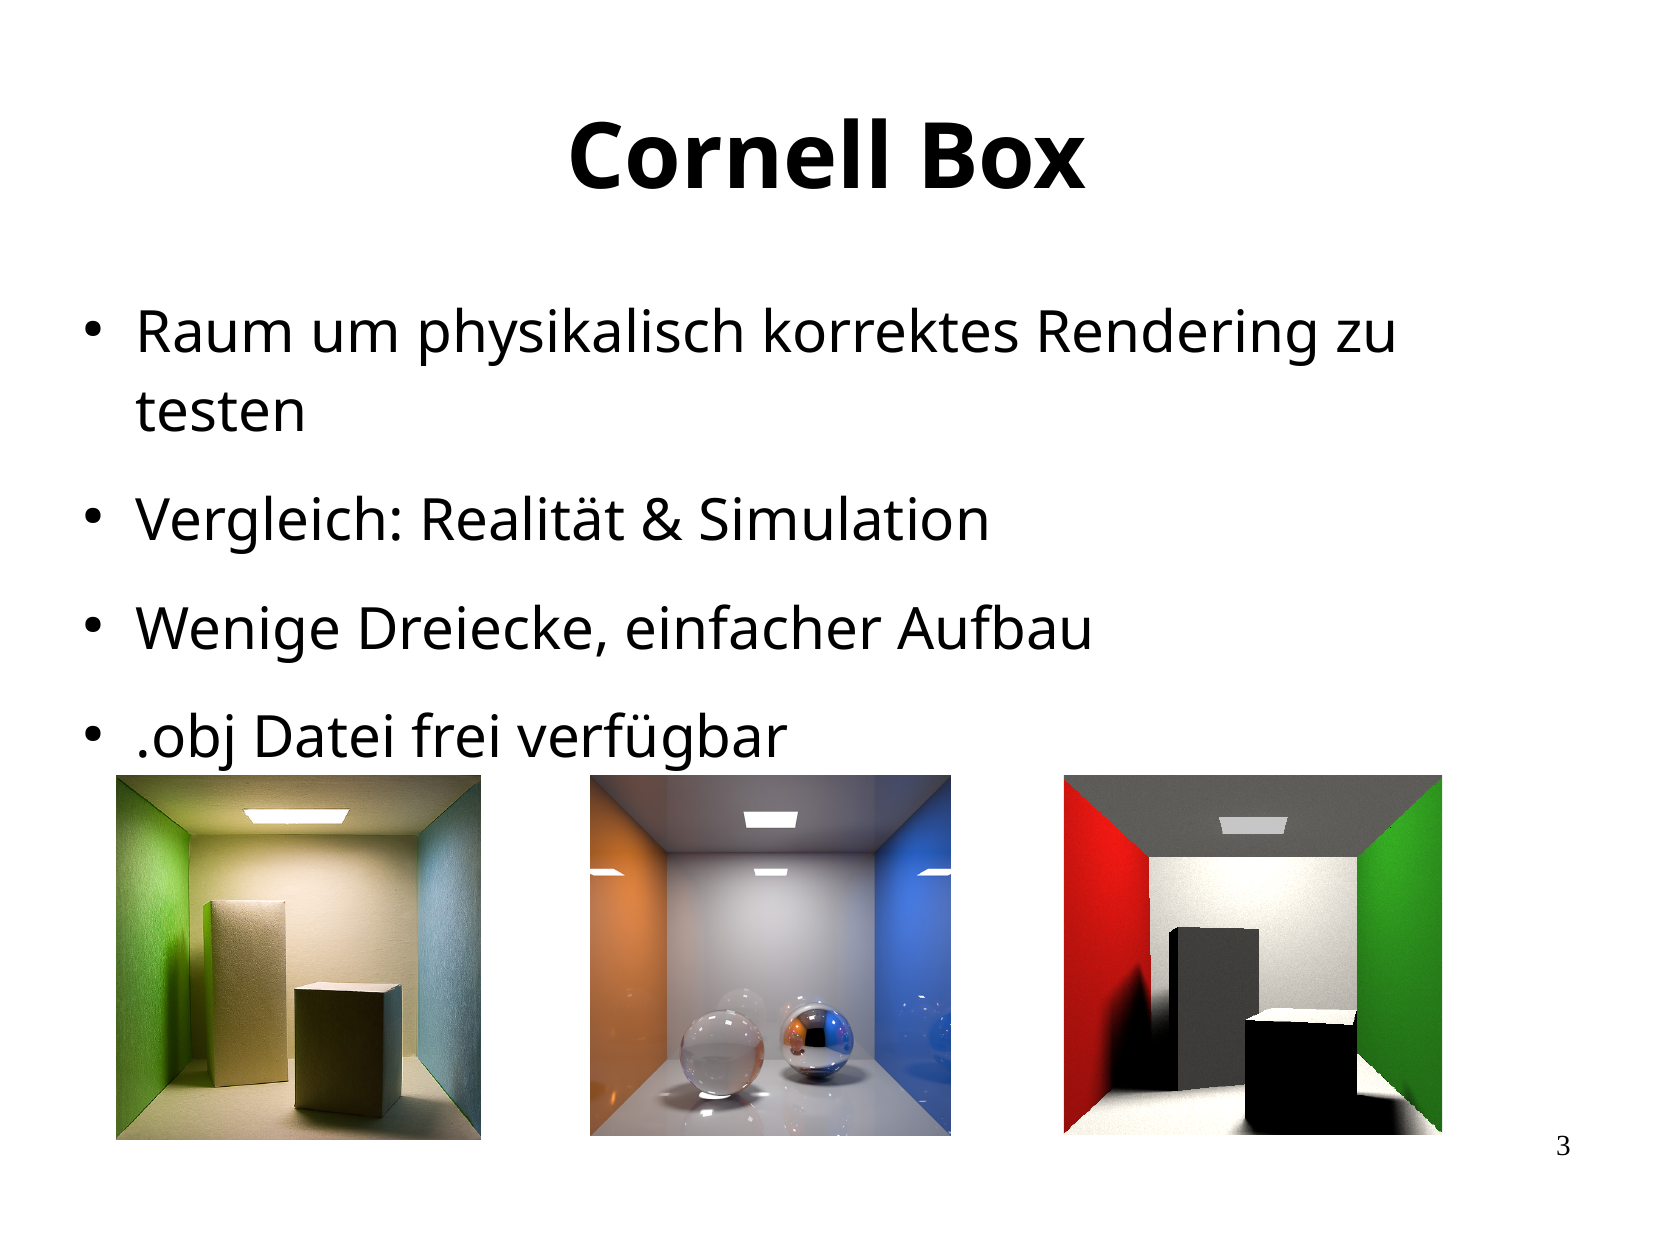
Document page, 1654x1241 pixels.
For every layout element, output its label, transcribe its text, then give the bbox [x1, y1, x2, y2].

picture [1063, 775, 1443, 1135]
list Raum um physikalisch korrektes Rendering zu testen Vergleich: Realität & Simulation Wenige Dreiecke, einfacher Aufbau .obj Datei frei verfügbar [64, 290, 1558, 721]
picture [116, 775, 481, 1140]
title Cornell Box [82, 49, 1571, 257]
picture [590, 775, 951, 1136]
